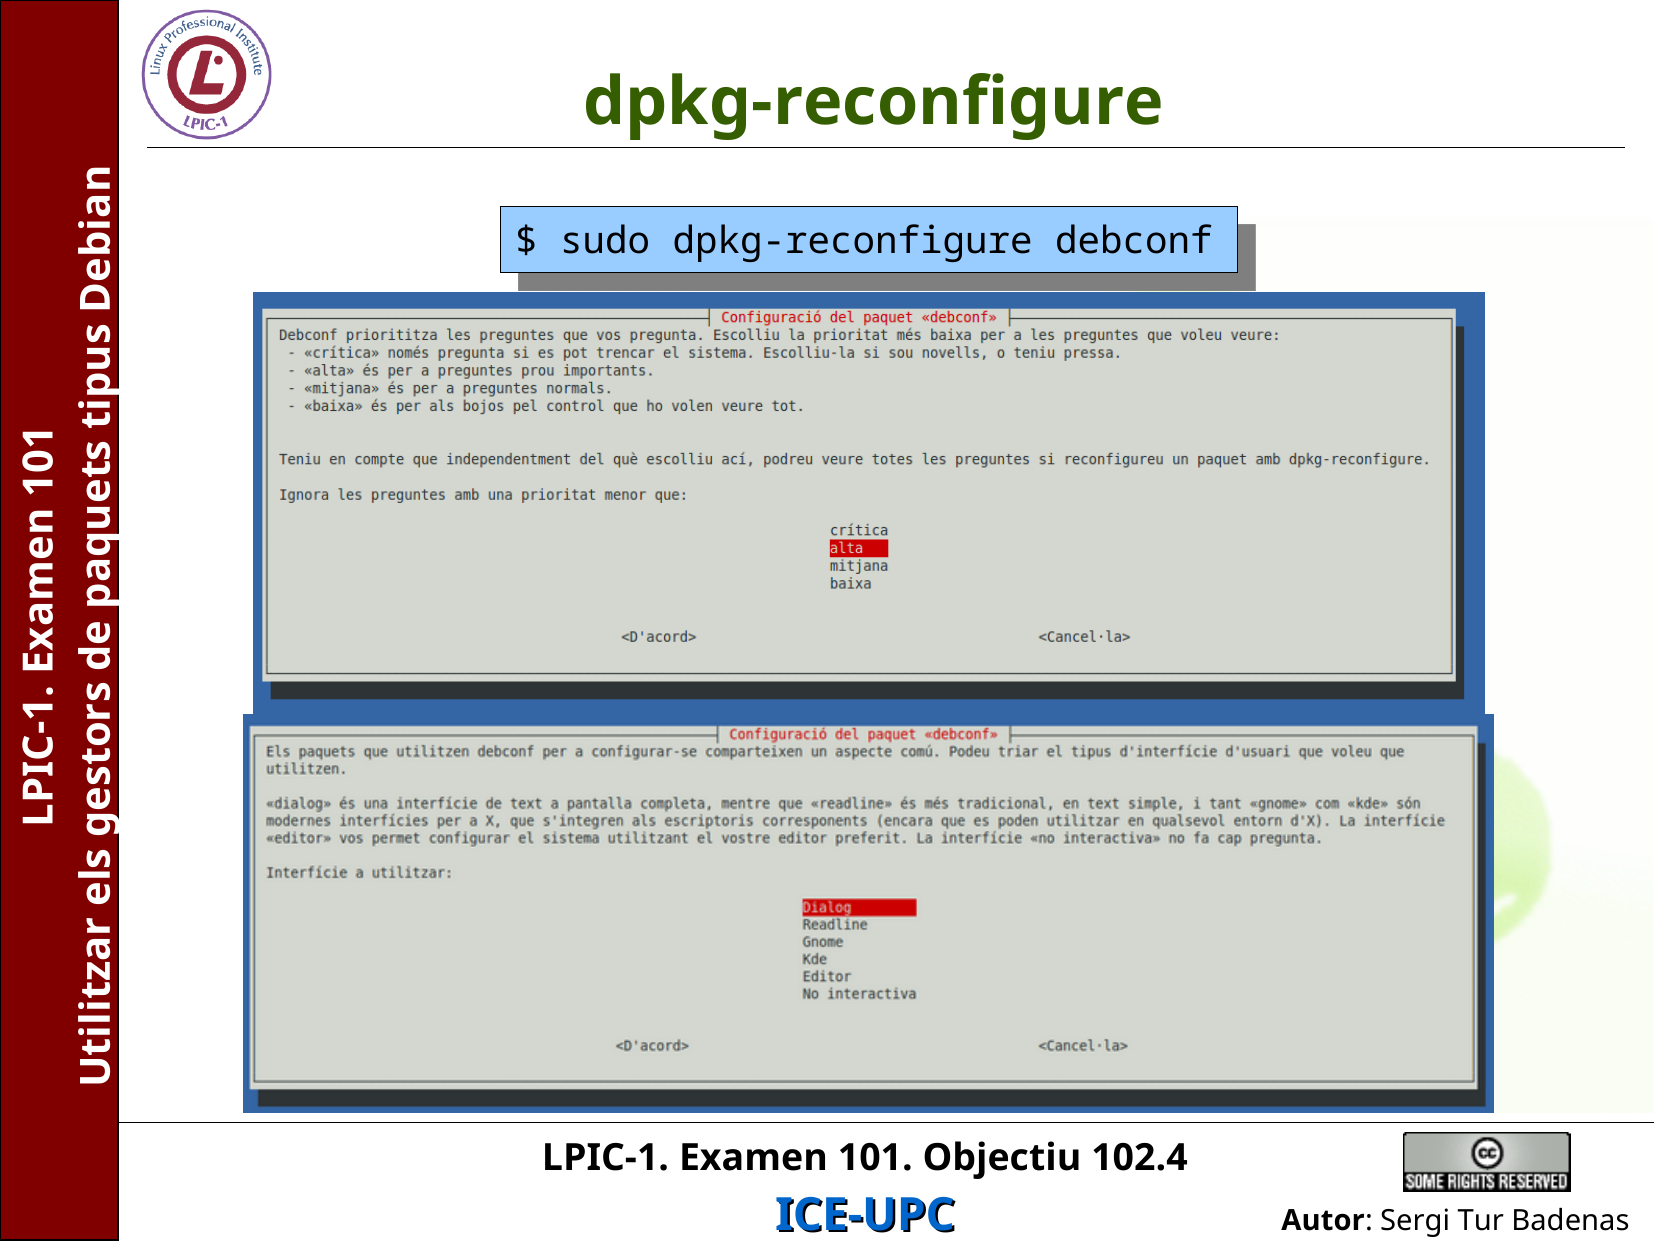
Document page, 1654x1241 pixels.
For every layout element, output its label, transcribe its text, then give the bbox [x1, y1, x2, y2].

picture [243, 217, 1654, 1113]
title dpkg-reconfigure [129, 55, 1619, 142]
picture [1403, 1132, 1571, 1192]
text_box $ sudo dpkg-reconfigure debconf [500, 206, 1238, 271]
picture [135, 5, 277, 55]
